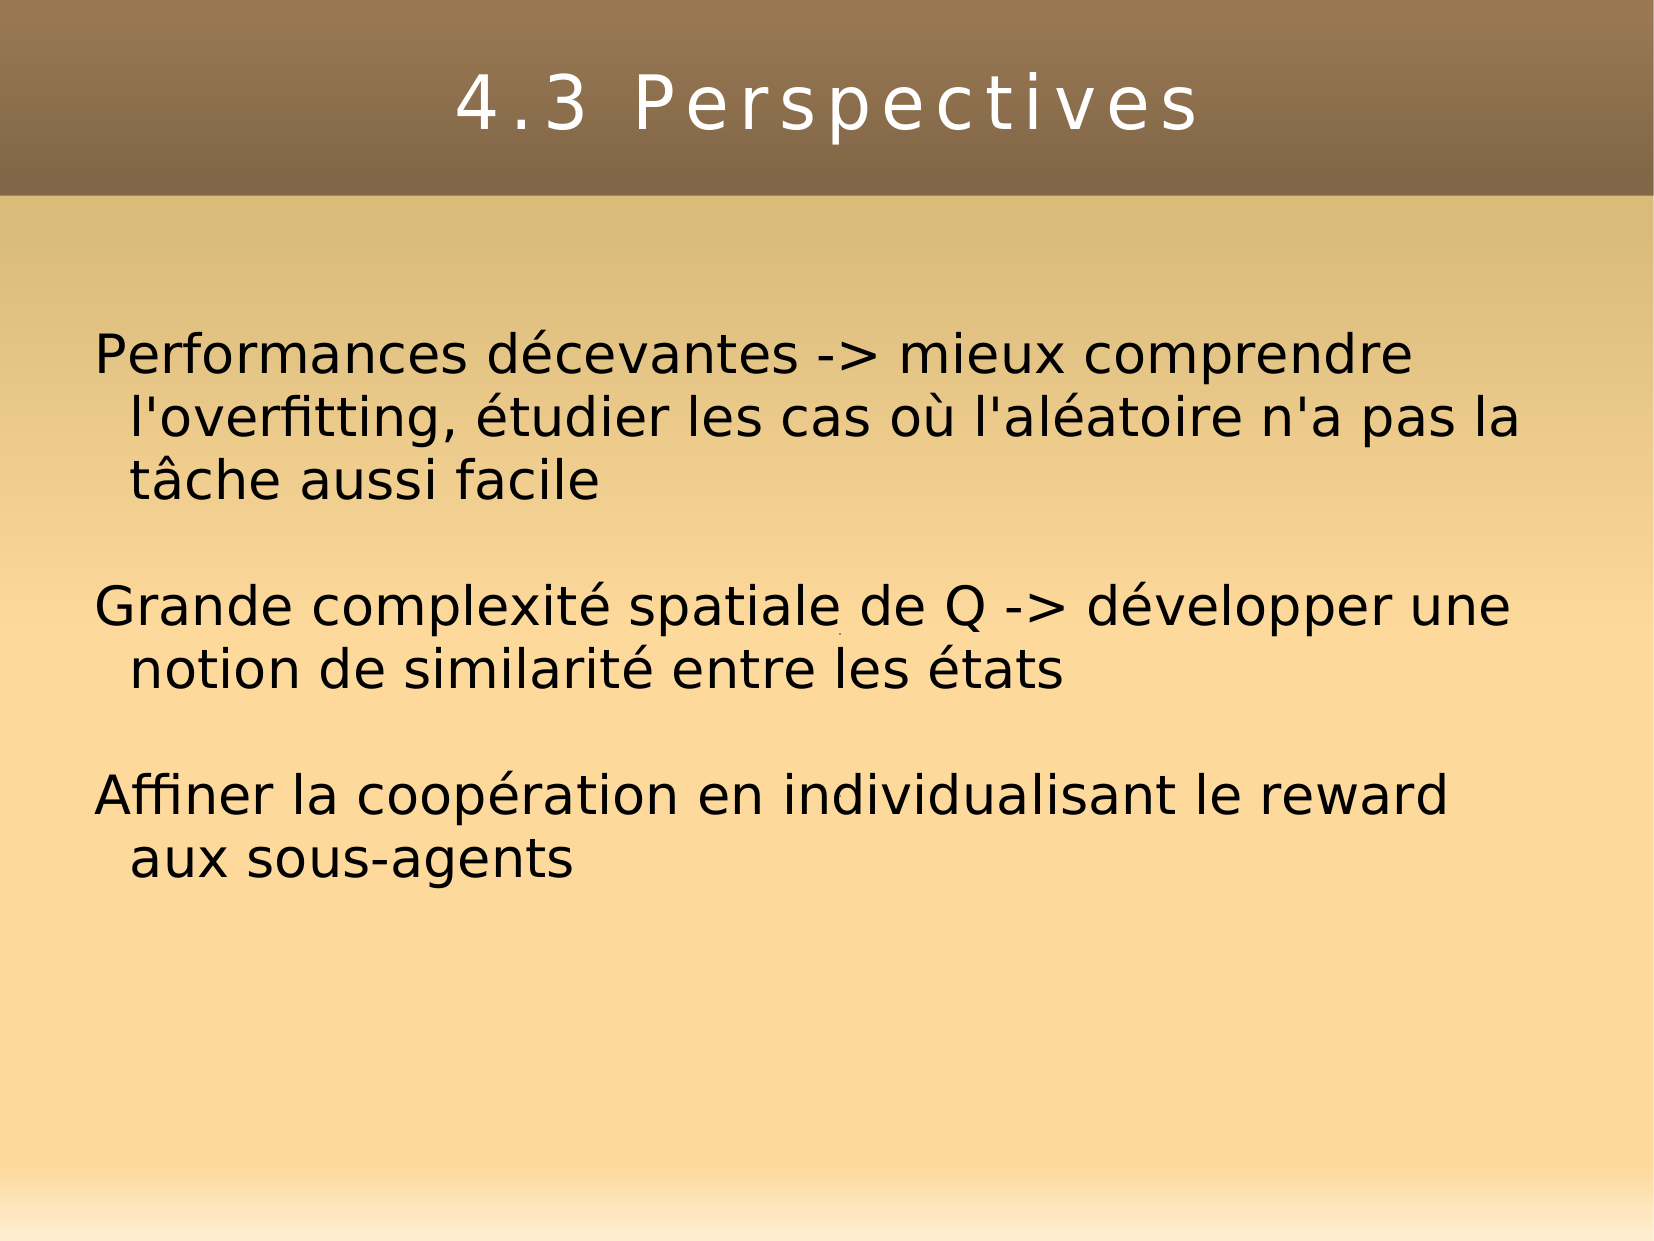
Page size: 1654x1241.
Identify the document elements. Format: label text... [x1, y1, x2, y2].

subtitle Performances décevantes -> mieux comprendre l'overfitting, étudier les cas où l'aléatoire n'a pas la tâche aussi facile Grande complexité spatiale de Q -> développer une notion de similarité entre les états Affiner la coopération en individualisant le reward aux sous-agents [59, 322, 1548, 891]
picture [0, 0, 1654, 1241]
title 4.3 Perspectives [59, 29, 1595, 178]
